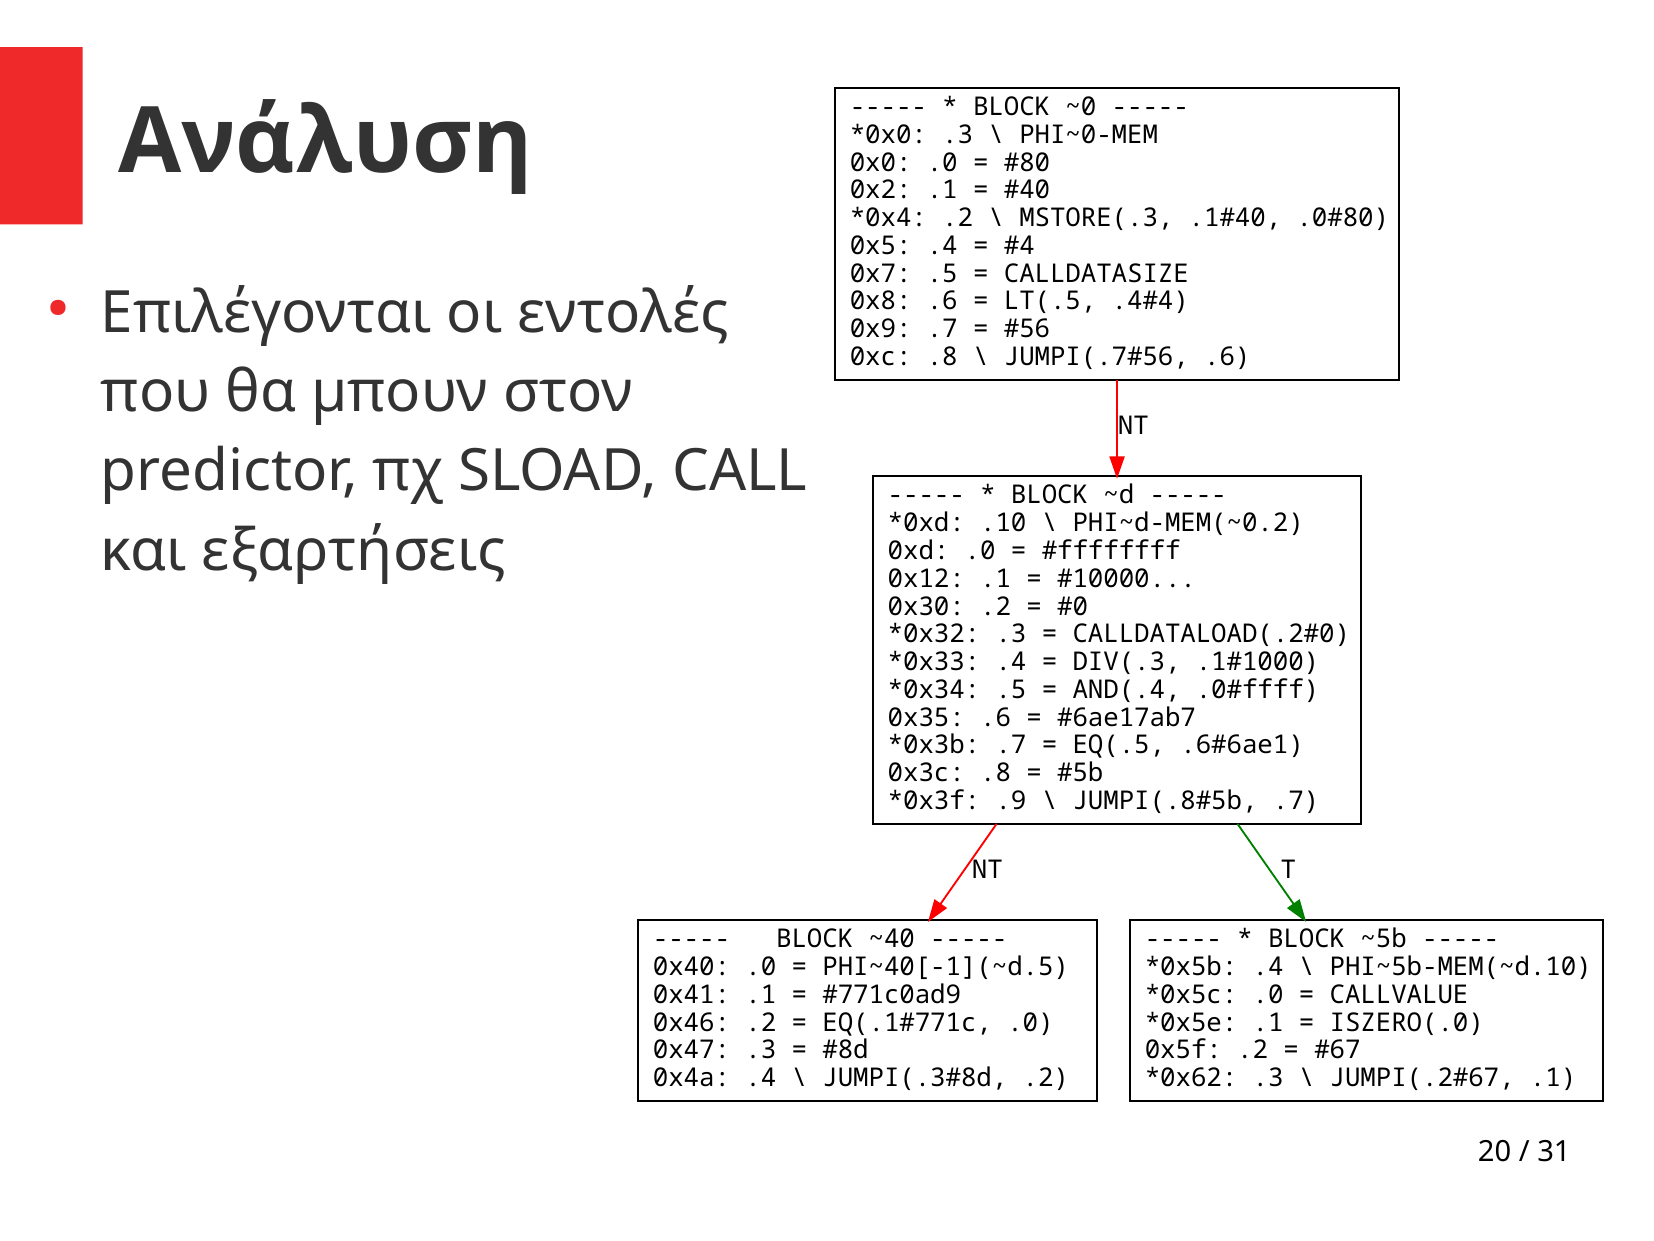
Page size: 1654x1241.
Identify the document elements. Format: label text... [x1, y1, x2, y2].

list Επιλέγονται οι εντολές που θα μπουν στον predictor, πχ SLOAD, CALL και εξαρτήσεις [30, 270, 630, 796]
title Ανάλυση [118, 33, 1571, 241]
picture [630, 78, 1612, 1111]
